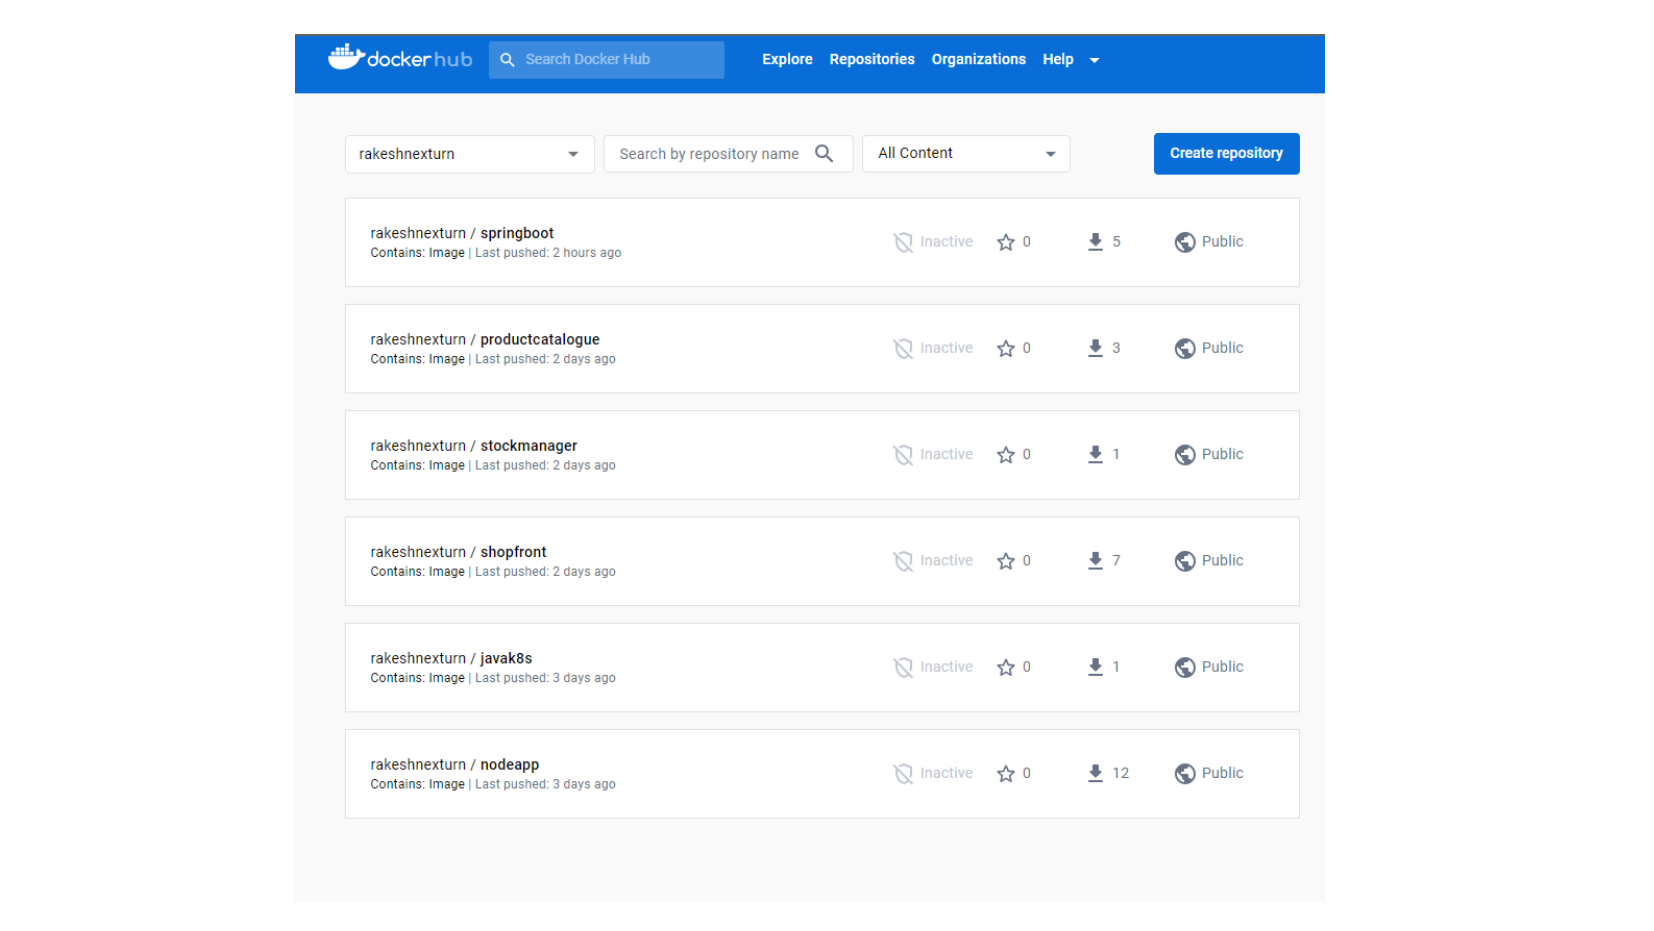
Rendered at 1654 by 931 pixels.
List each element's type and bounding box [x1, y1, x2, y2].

picture [295, 34, 1325, 902]
